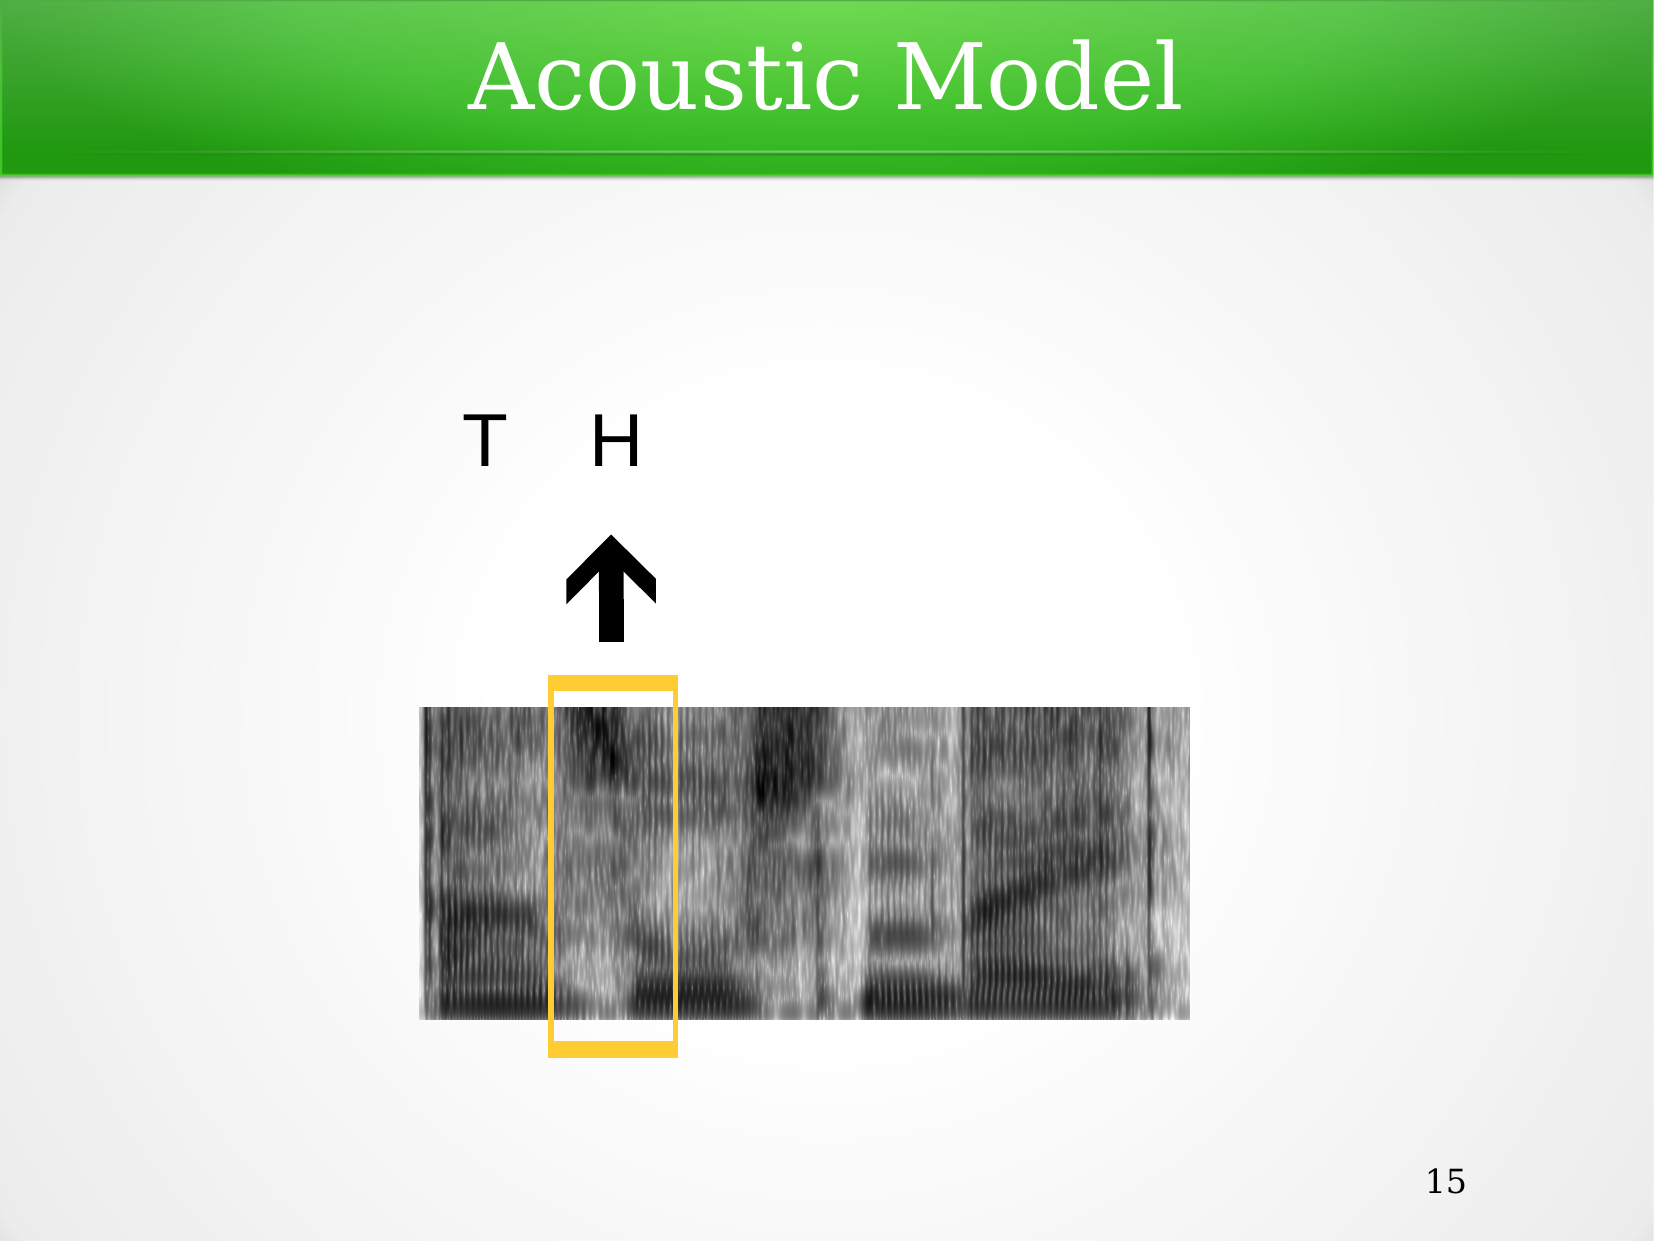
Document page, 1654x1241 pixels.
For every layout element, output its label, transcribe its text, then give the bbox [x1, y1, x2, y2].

title Acoustic Model [82, 11, 1571, 154]
picture [0, 0, 1654, 1241]
text_box T H [447, 391, 1228, 491]
